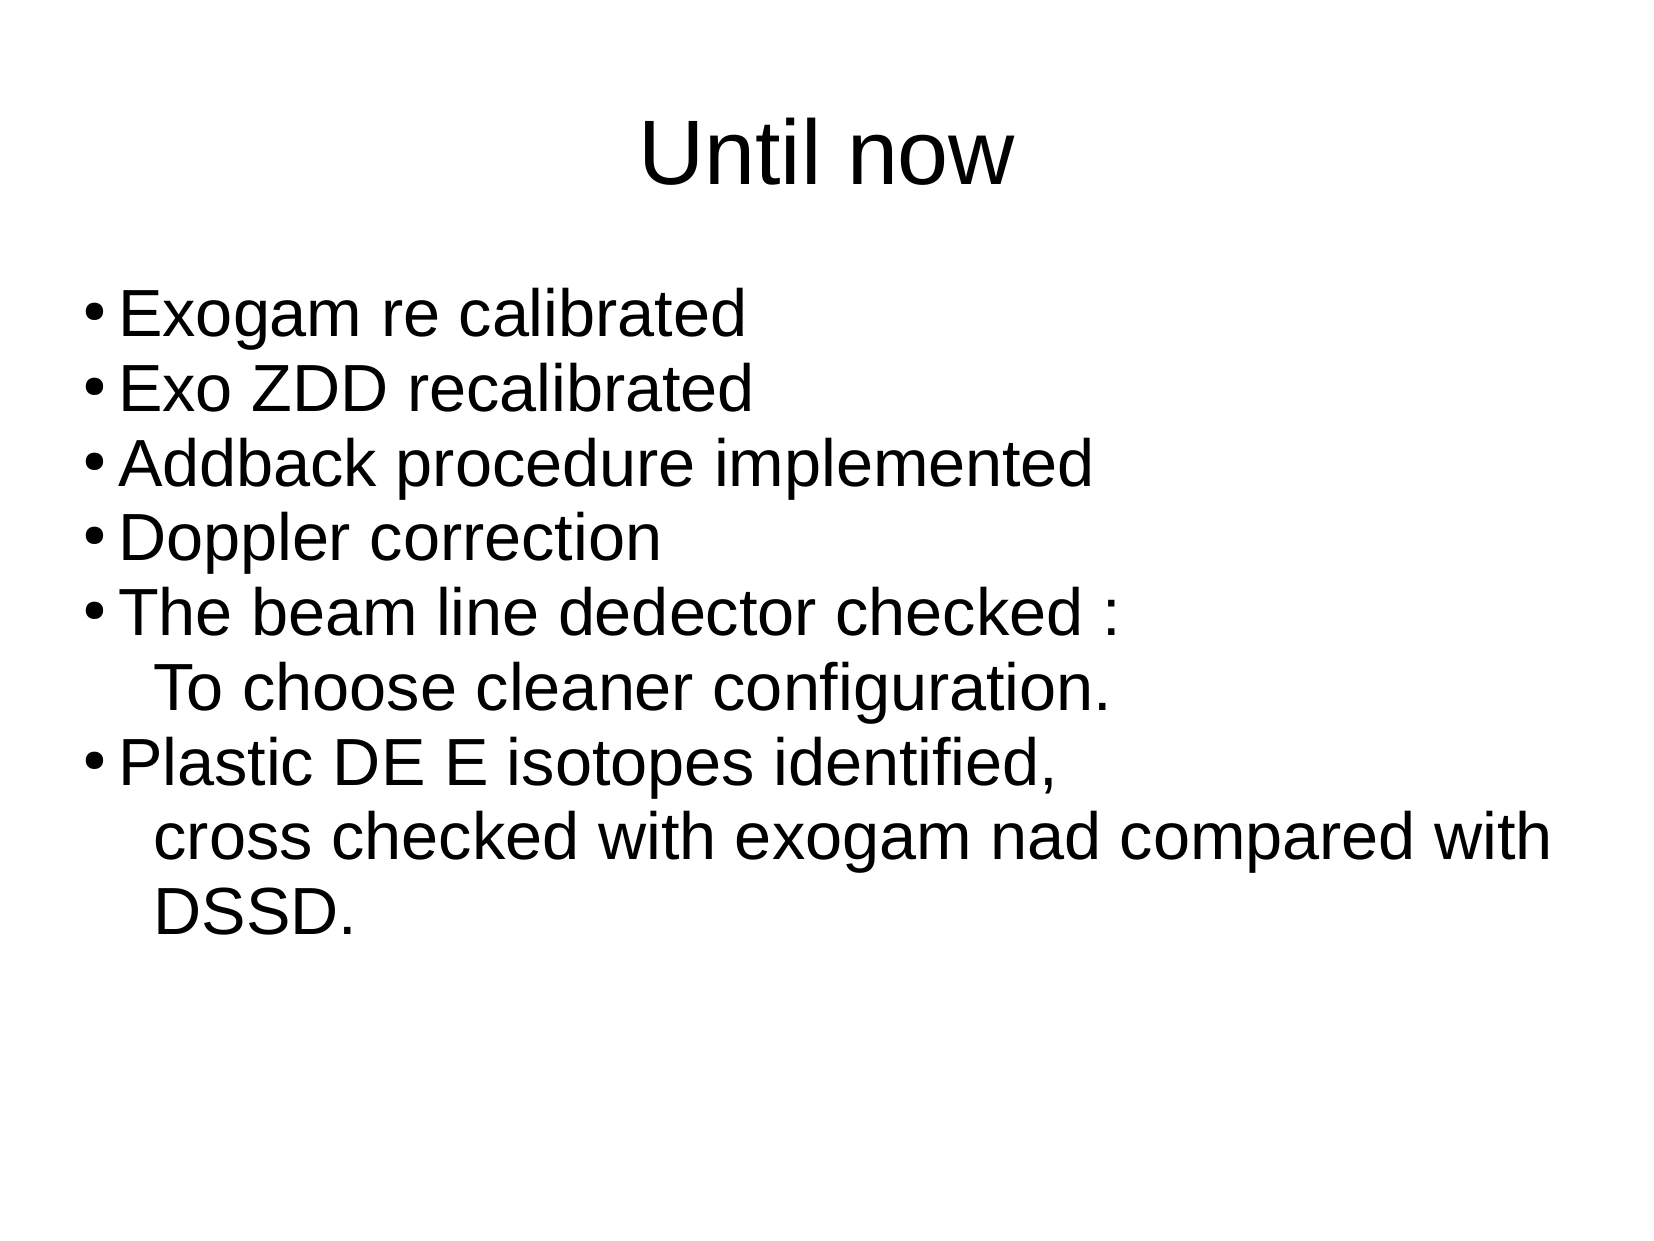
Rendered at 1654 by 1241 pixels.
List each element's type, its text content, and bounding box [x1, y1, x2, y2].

subtitle Exogam re calibrated Exo ZDD recalibrated Addback procedure implemented Doppler correction The beam line dedector checked : To choose cleaner configuration. Plastic DE E isotopes identified, cross checked with exogam nad compared with DSSD. [82, 275, 1571, 1024]
title Until now [82, 49, 1571, 257]
